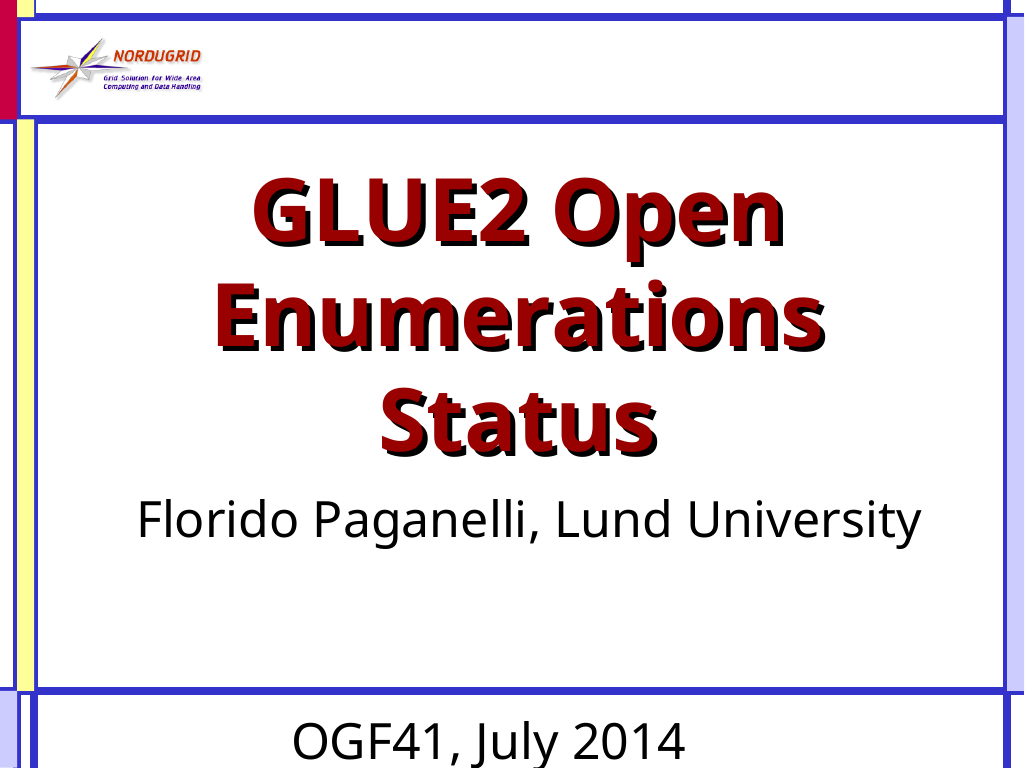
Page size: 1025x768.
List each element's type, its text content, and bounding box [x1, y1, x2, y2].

text_box OGF41, July 2014 [252, 706, 756, 765]
list Florido Paganelli, Lund University [60, 480, 961, 695]
title GLUE2 Open Enumerations Status [60, 135, 961, 480]
picture [27, 34, 205, 101]
